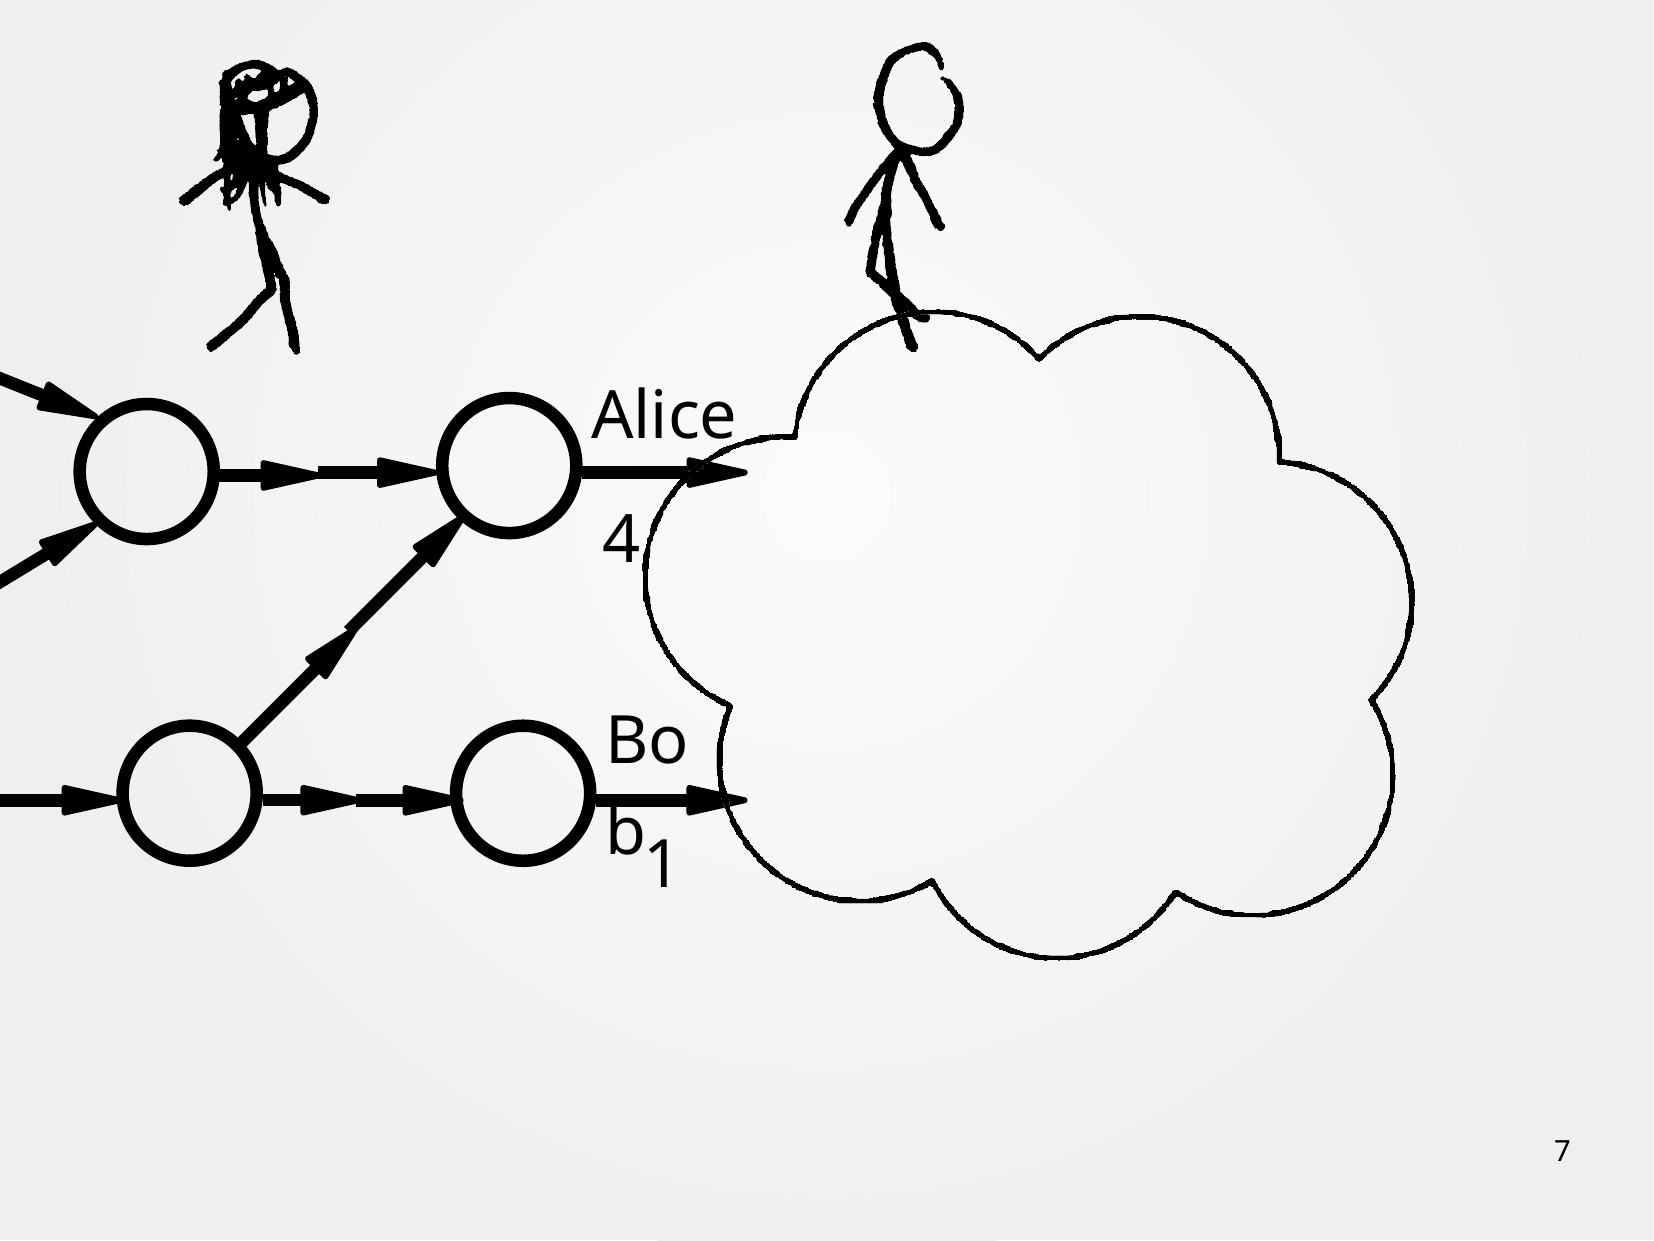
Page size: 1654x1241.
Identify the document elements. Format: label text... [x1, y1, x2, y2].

text_box Bob [590, 684, 637, 780]
text_box 1 [628, 809, 637, 911]
picture [177, 58, 332, 355]
text_box 4 [587, 484, 637, 587]
text_box Alice [576, 359, 637, 455]
picture [637, 38, 1418, 1034]
